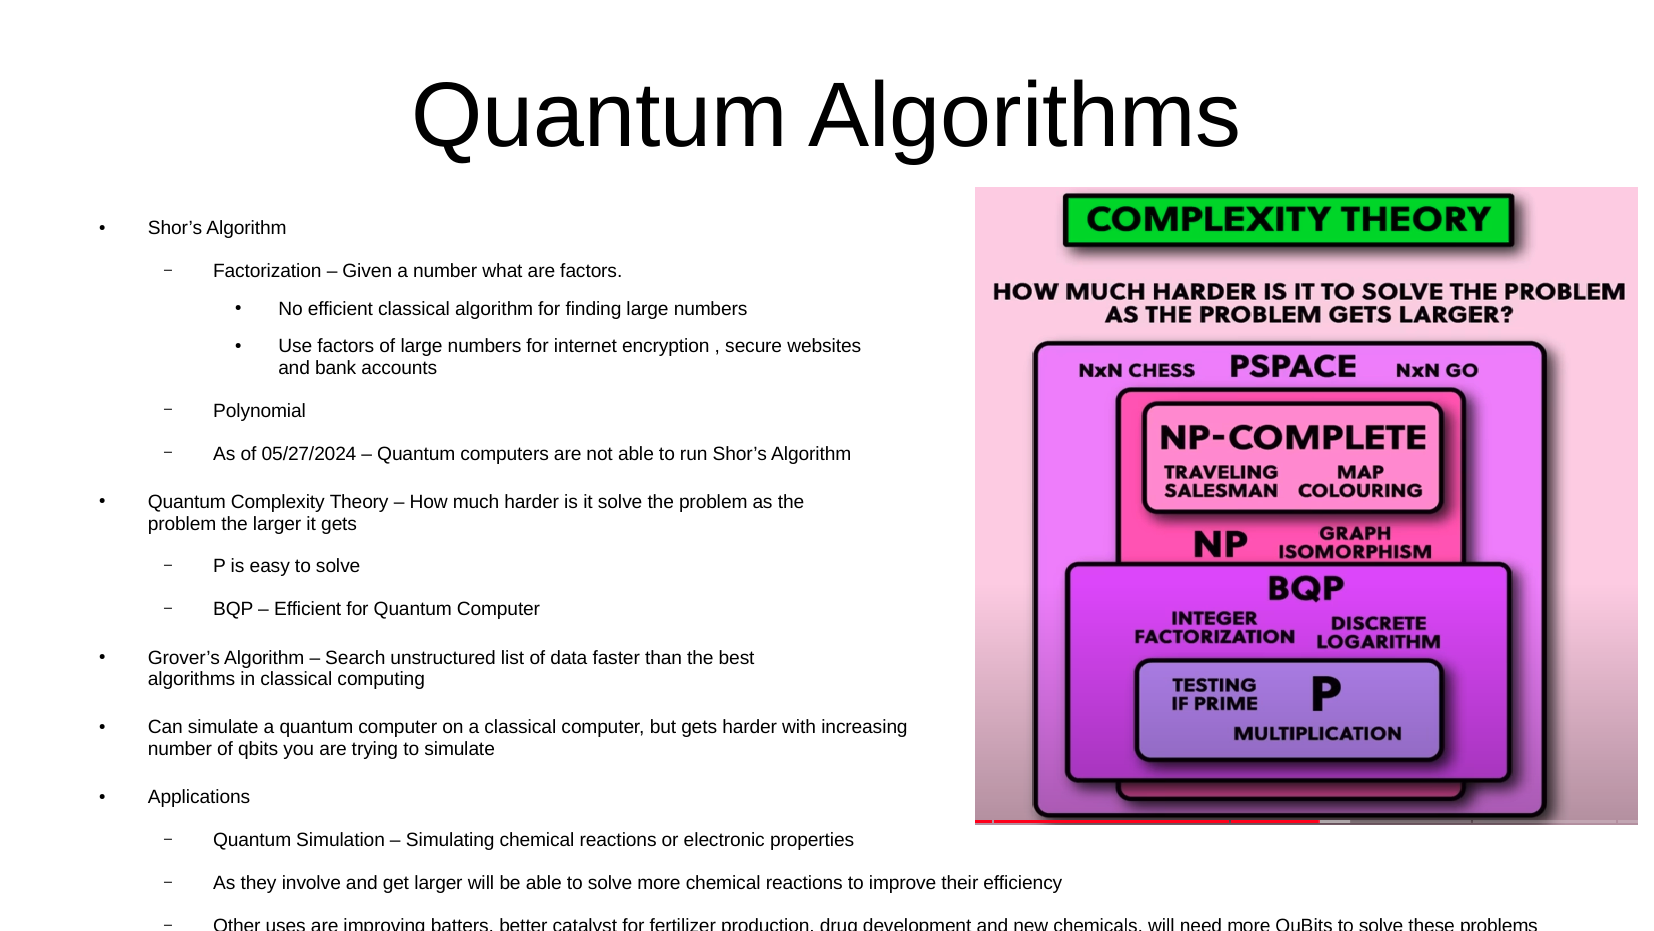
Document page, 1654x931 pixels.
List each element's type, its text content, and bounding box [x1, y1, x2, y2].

picture [975, 187, 1638, 826]
title Quantum Algorithms [82, 37, 1571, 193]
list Shor’s Algorithm Factorization – Given a number what are factors. No efficient classical algorithm for finding large numbers Use factors of large numbers for internet encryption , secure websites and bank accounts Polynomial As of 05/27/2024 – Quantum computers are not able to run Shor’s Algorithm Quantum Complexity Theory – How much harder is it solve the problem as the problem the larger it gets P is easy to solve BQP – Efficient for Quantum Computer Grover’s Algorithm – Search unstructured list of data faster than the best algorithms in classical computing Can simulate a quantum computer on a classical computer, but gets harder with increasing number of qbits you are trying to simulate Applications Quantum Simulation – Simulating chemical reactions or electronic properties As they involve and get larger will be able to solve more chemical reactions to improve their efficiency Other uses are improving batters, better catalyst for fertilizer production, drug development and new chemicals, will need more QuBits to solve these problems [82, 217, 1651, 931]
